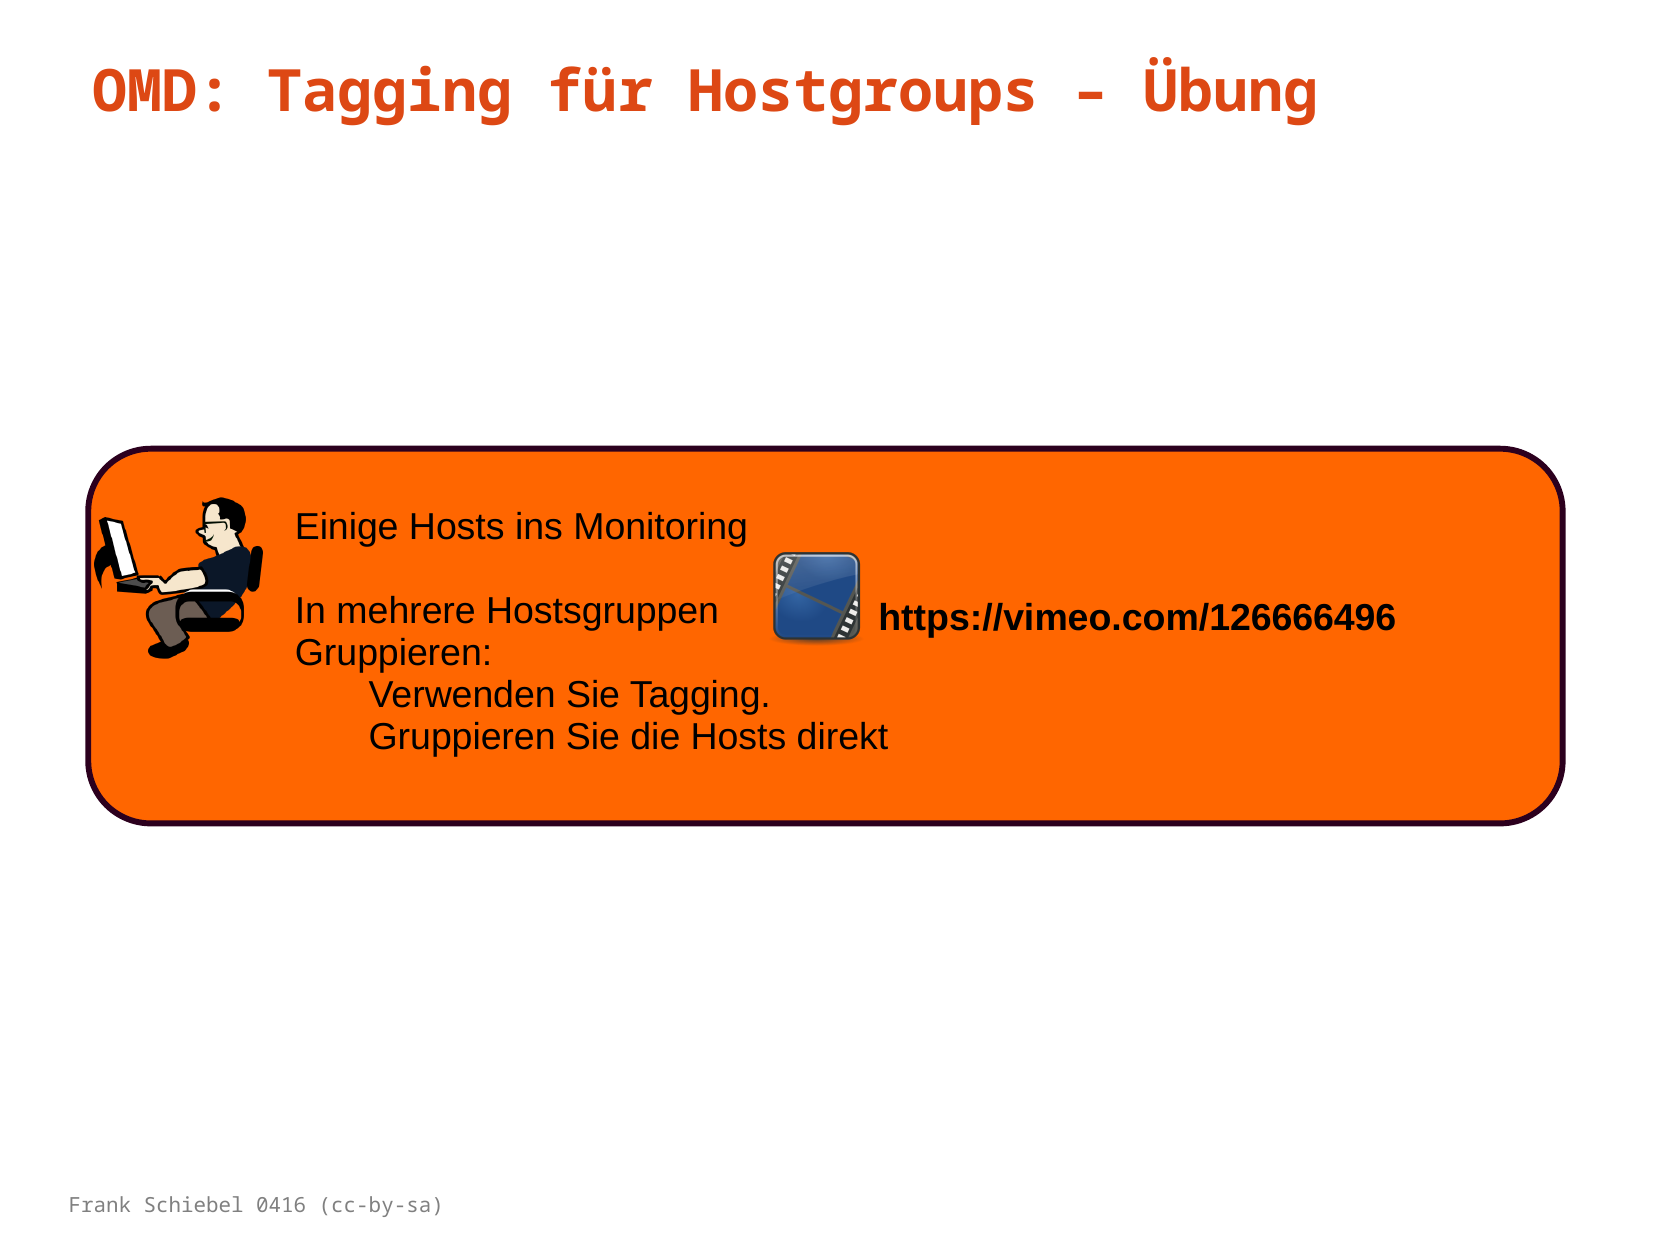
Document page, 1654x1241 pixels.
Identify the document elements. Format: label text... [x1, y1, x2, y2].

picture [94, 497, 263, 659]
text_box https://vimeo.com/126666496 [914, 588, 1487, 646]
text_box [88, 448, 1563, 824]
text_box Einige Hosts ins Monitoring In mehrere Hostsgruppen Gruppieren: Verwenden Sie Tagging. Gruppieren Sie die Hosts direkt [280, 497, 914, 765]
text_box OMD: Tagging für Hostgroups – Übung [78, 42, 1449, 117]
